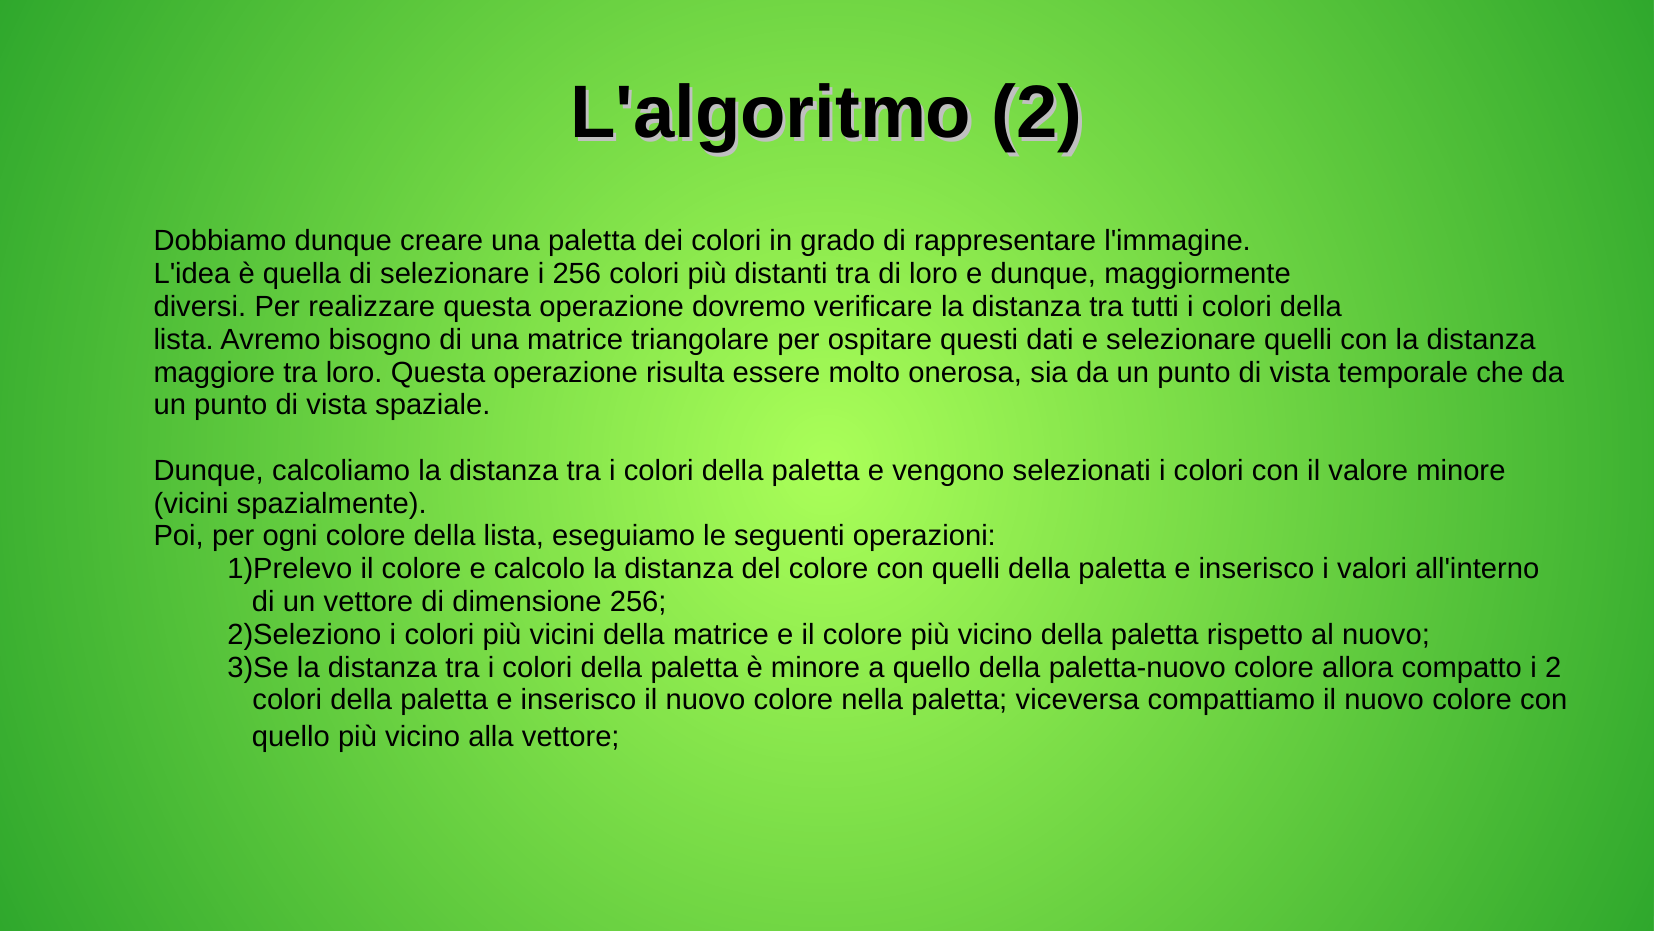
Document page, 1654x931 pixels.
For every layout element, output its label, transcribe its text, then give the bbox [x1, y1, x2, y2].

title L'algoritmo (2) [82, 35, 1571, 189]
list Dobbiamo dunque creare una paletta dei colori in grado di rappresentare l'immagine. L'idea è quella di selezionare i 256 colori più distanti tra di loro e dunque, maggiormente diversi. Per realizzare questa operazione dovremo verificare la distanza tra tutti i colori della lista. Avremo bisogno di una matrice triangolare per ospitare questi dati e selezionare quelli con la distanza maggiore tra loro. Questa operazione risulta essere molto onerosa, sia da un punto di vista temporale che da un punto di vista spaziale. Dunque, calcoliamo la distanza tra i colori della paletta e vengono selezionati i colori con il valore minore (vicini spazialmente). Poi, per ogni colore della lista, eseguiamo le seguenti operazioni: 1)Prelevo il colore e calcolo la distanza del colore con quelli della paletta e inserisco i valori all'interno di un vettore di dimensione 256; 2)Seleziono i colori più vicini della matrice e il colore più vicino della paletta rispetto al nuovo; 3)Se la distanza tra i colori della paletta è minore a quello della paletta-nuovo colore allora compatto i 2 colori della paletta e inserisco il nuovo colore nella paletta; viceversa compattiamo il nuovo colore con quello più vicino alla vettore; [82, 224, 1571, 764]
